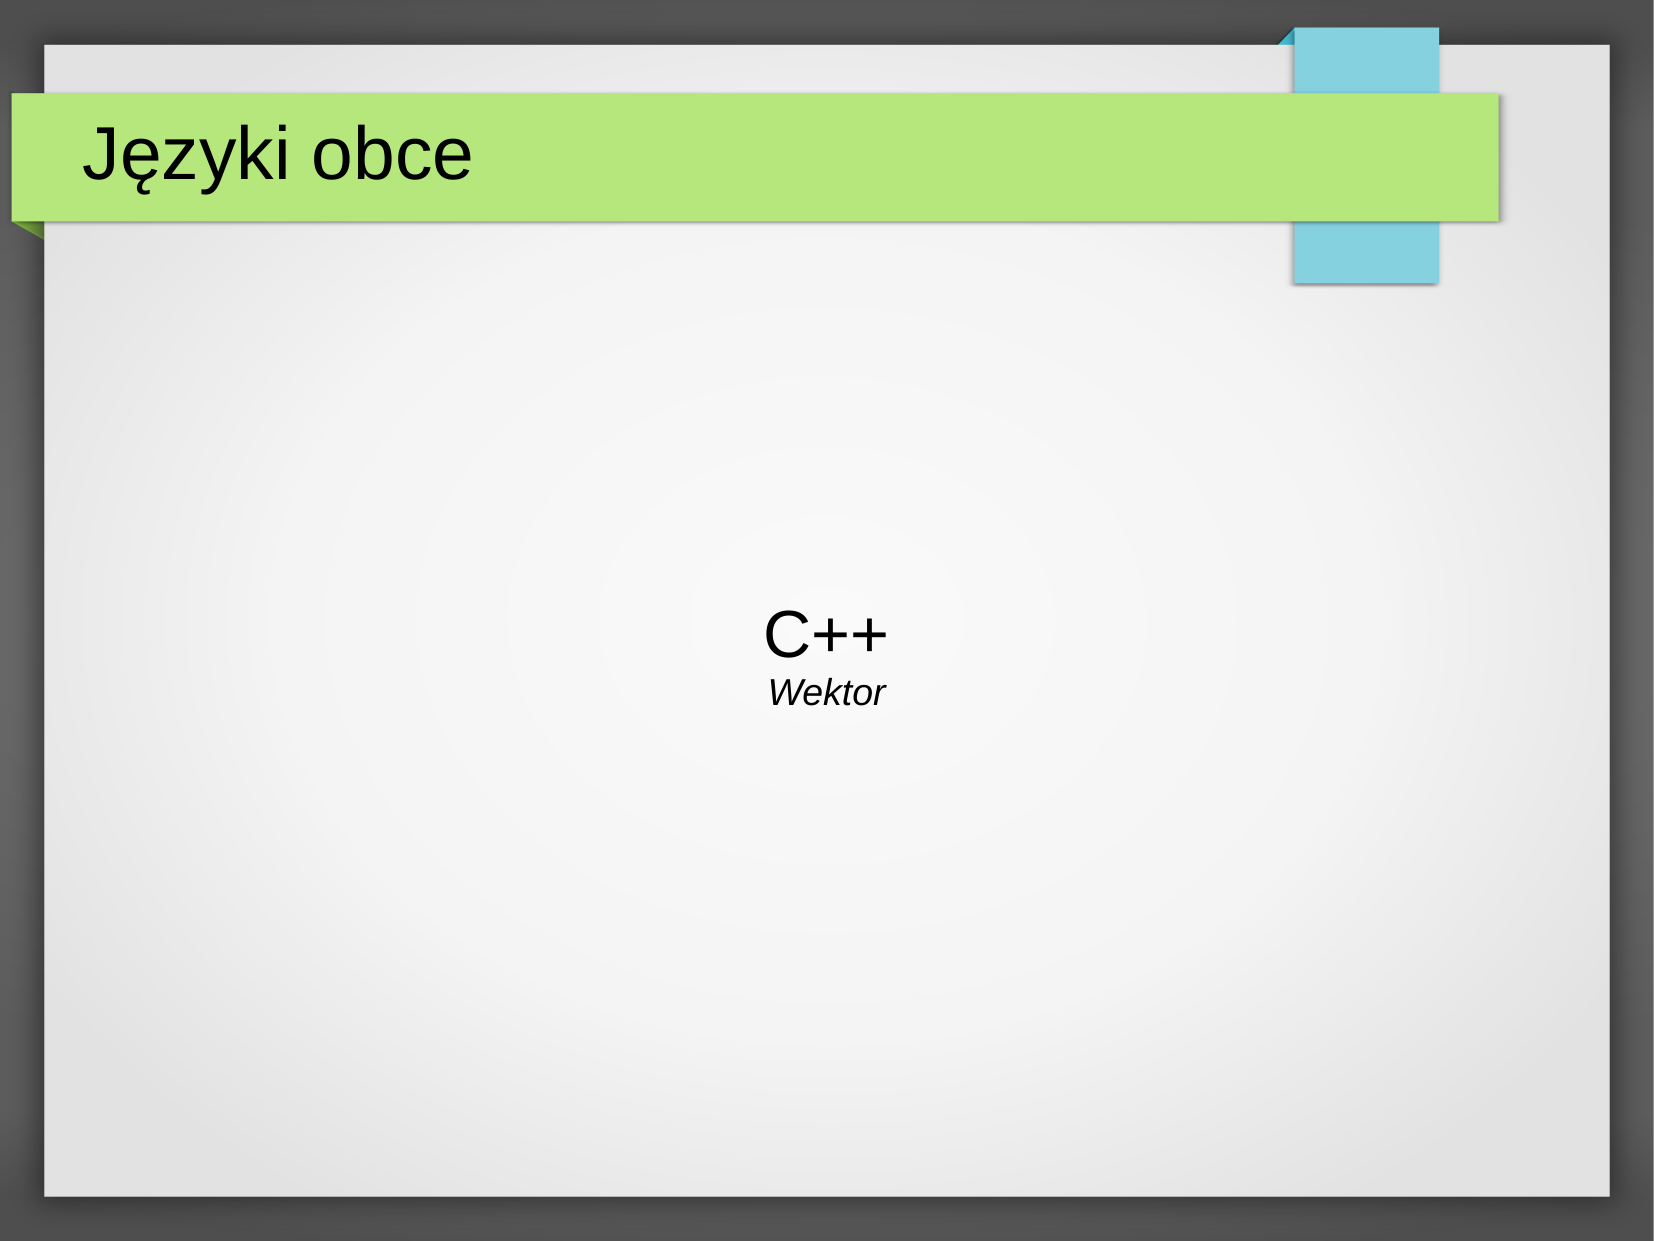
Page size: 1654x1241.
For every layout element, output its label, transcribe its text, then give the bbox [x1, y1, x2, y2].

title Języki obce [82, 94, 1264, 213]
picture [0, 0, 1654, 1241]
subtitle C++ Wektor [82, 295, 1571, 1015]
